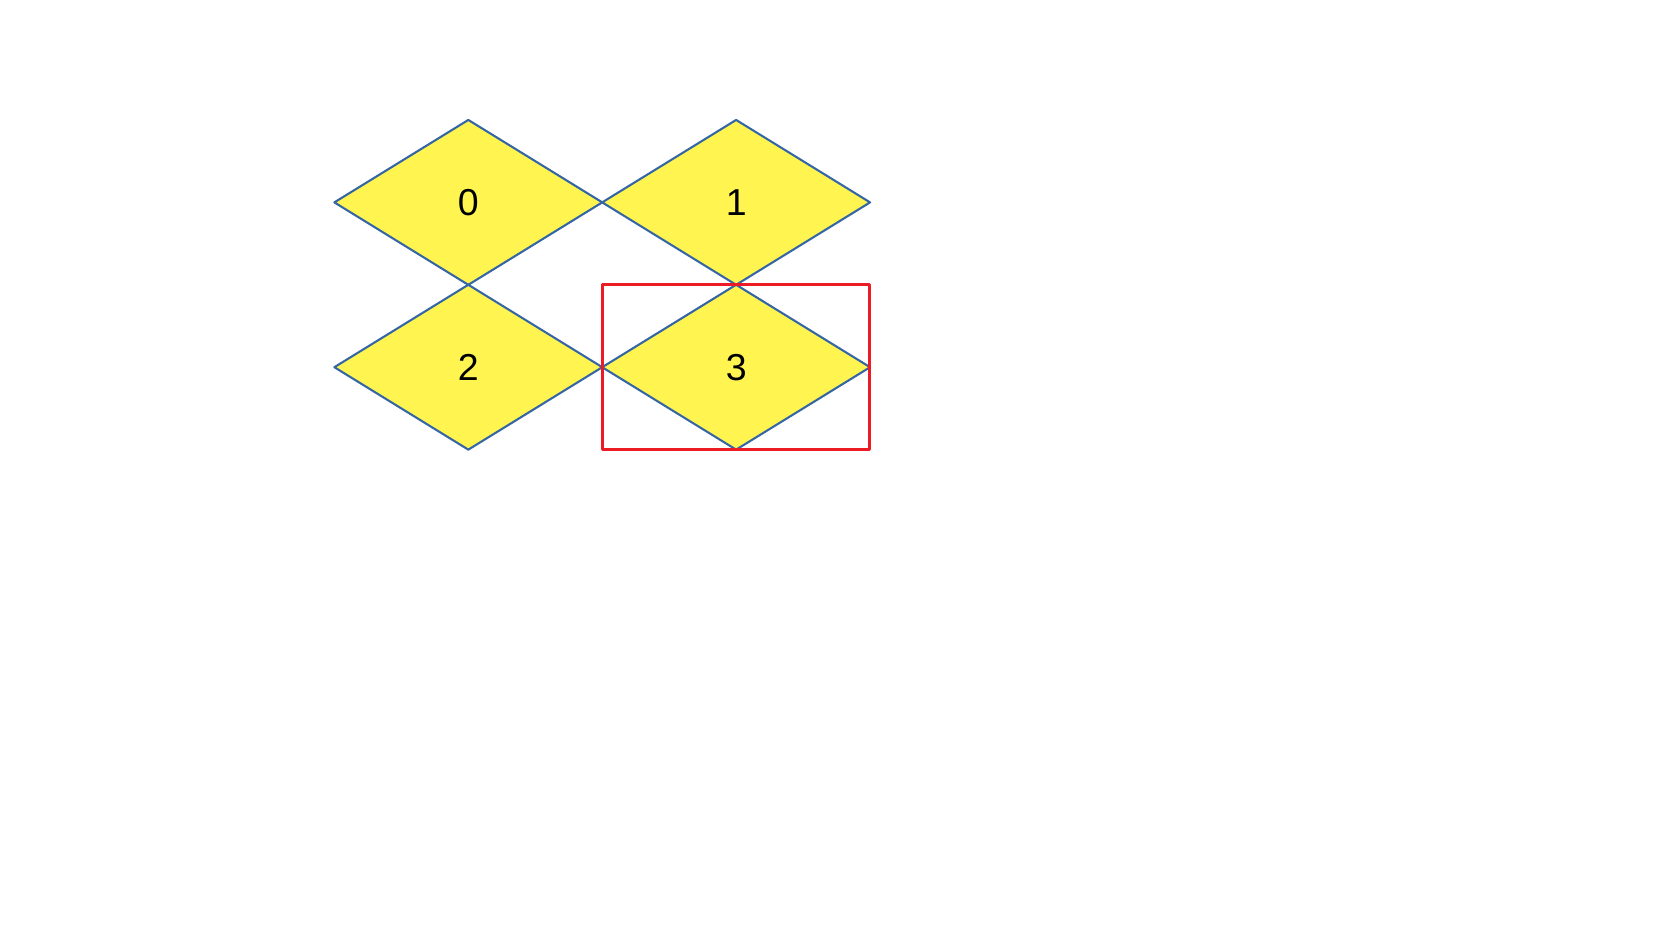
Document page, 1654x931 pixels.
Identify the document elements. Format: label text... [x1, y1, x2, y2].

text_box 1 [602, 119, 871, 283]
text_box 0 [334, 119, 602, 285]
text_box 2 [334, 284, 601, 450]
text_box 3 [604, 286, 868, 448]
